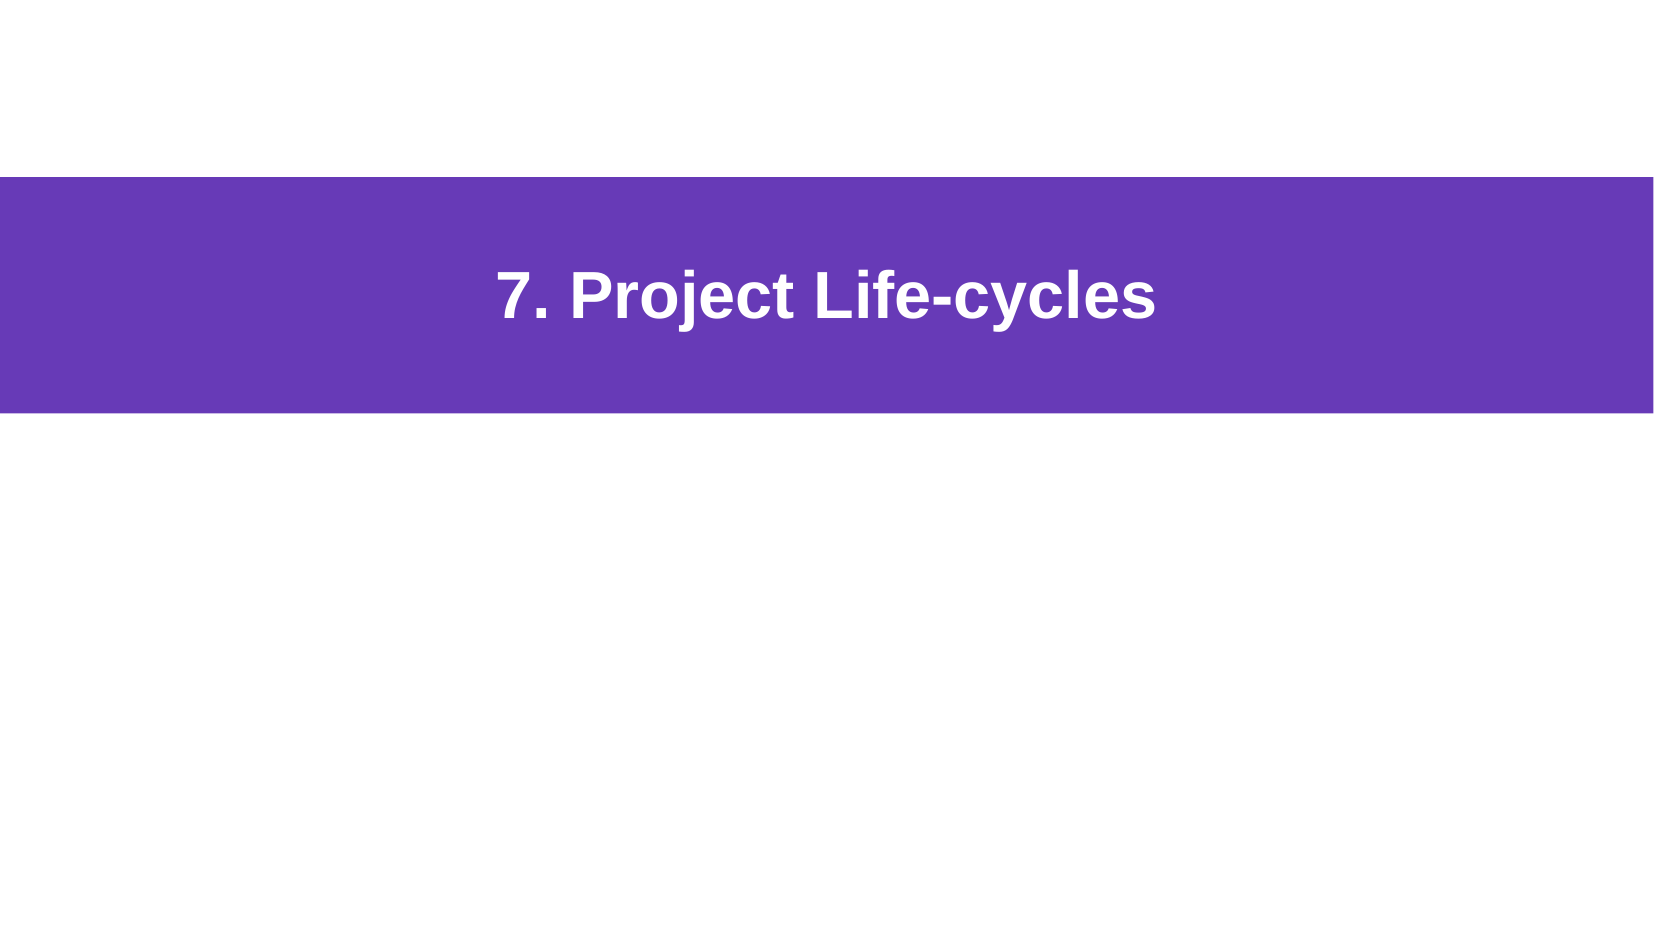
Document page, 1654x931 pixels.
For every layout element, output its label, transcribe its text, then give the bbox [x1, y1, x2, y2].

title 7. Project Life-cycles [0, 177, 1654, 414]
